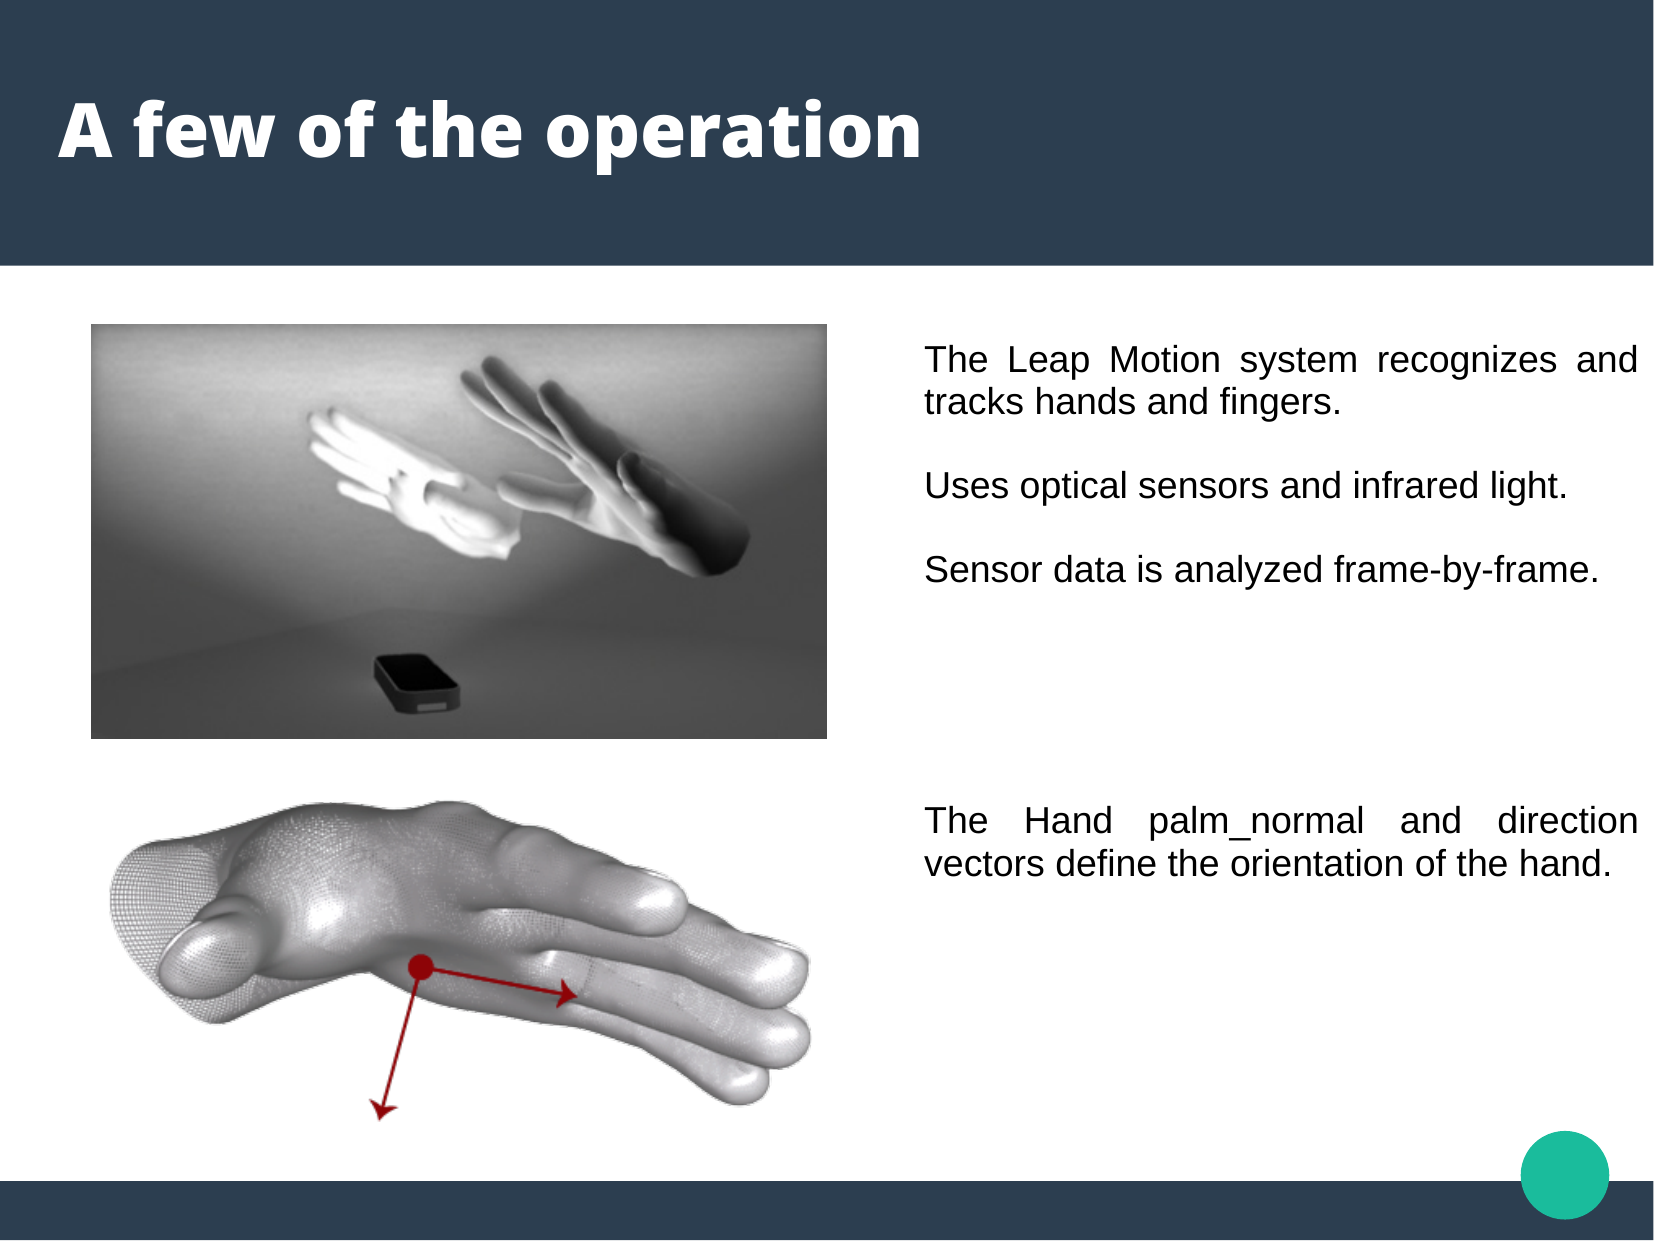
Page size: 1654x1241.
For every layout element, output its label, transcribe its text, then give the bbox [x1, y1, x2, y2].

text_box The Leap Motion system recognizes and tracks hands and fingers. Uses optical sensors and infrared light. Sensor data is analyzed frame-by-frame. The Hand palm_normal and direction vectors define the orientation of the hand. [909, 330, 1654, 1123]
picture [91, 324, 827, 739]
picture [94, 785, 827, 1123]
title A few of the operation [59, 49, 1595, 207]
